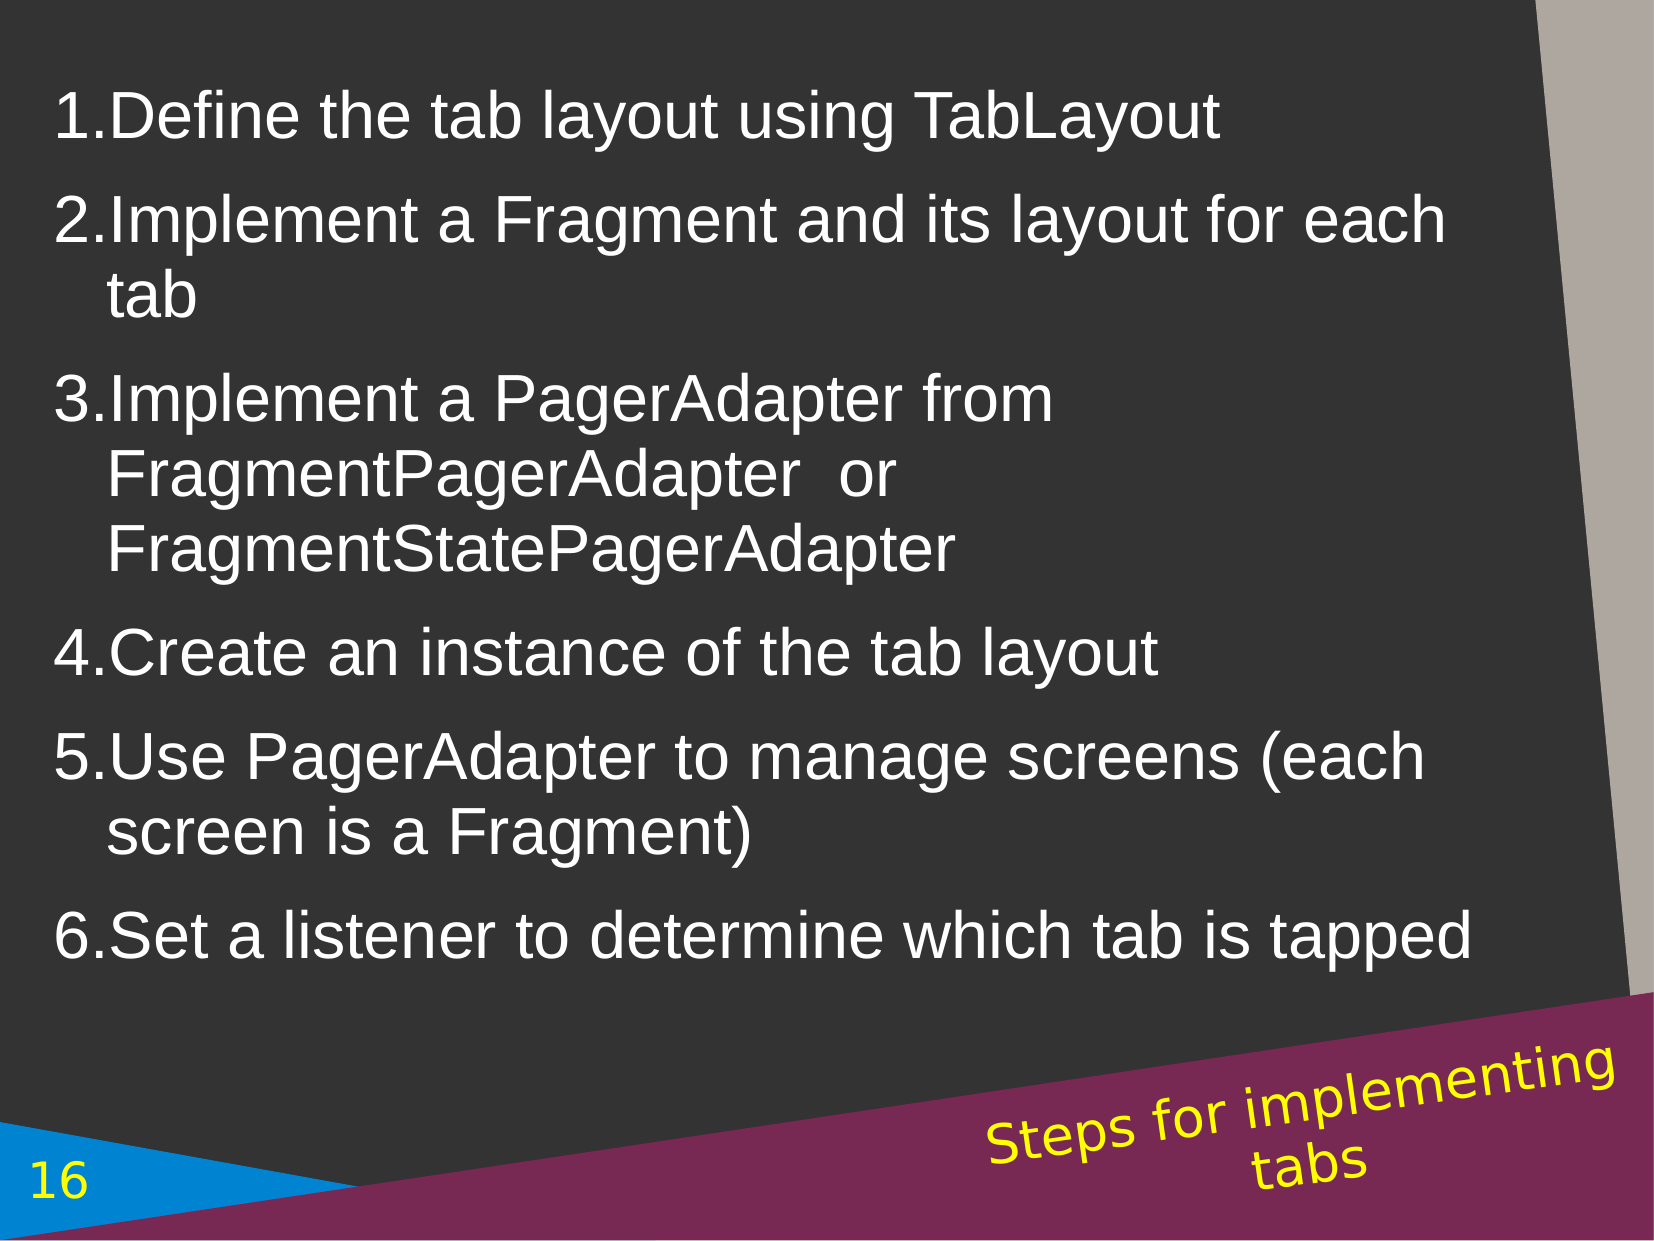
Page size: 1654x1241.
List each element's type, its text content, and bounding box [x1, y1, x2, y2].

list Define the tab layout using TabLayout Implement a Fragment and its layout for each tab Implement a PagerAdapter from FragmentPagerAdapter or FragmentStatePagerAdapter Create an instance of the tab layout Use PagerAdapter to manage screens (each screen is a Fragment) Set a listener to determine which tab is tapped [35, 59, 1524, 993]
title Steps for implementing tabs [956, 995, 1654, 1241]
